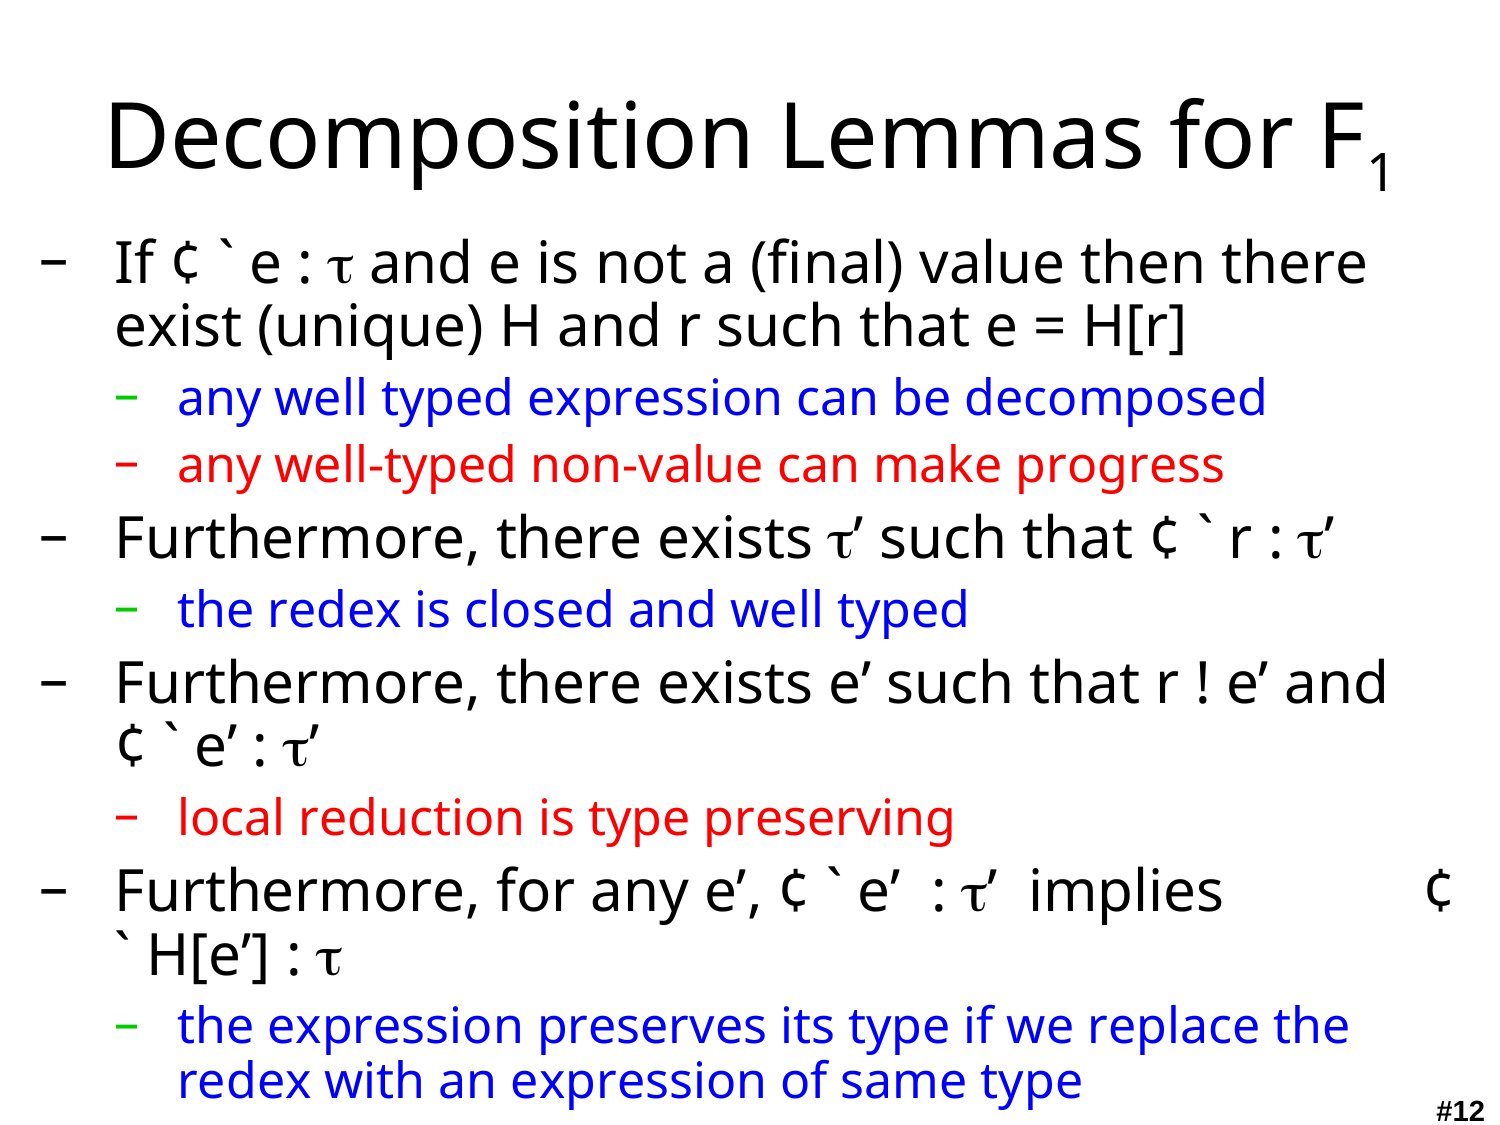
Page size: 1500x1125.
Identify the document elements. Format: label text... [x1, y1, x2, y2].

list If ¢ ` e :  and e is not a (final) value then there exist (unique) H and r such that e = H[r] any well typed expression can be decomposed any well-typed non-value can make progress Furthermore, there exists ’ such that ¢ ` r : ’ the redex is closed and well typed Furthermore, there exists e’ such that r ! e’ and ¢ ` e’ : ’ local reduction is type preserving Furthermore, for any e’, ¢ ` e’ : ’ implies ¢ ` H[e’] :  the expression preserves its type if we replace the redex with an expression of same type [24, 224, 1476, 1063]
title Decomposition Lemmas for F1 [24, 45, 1476, 224]
